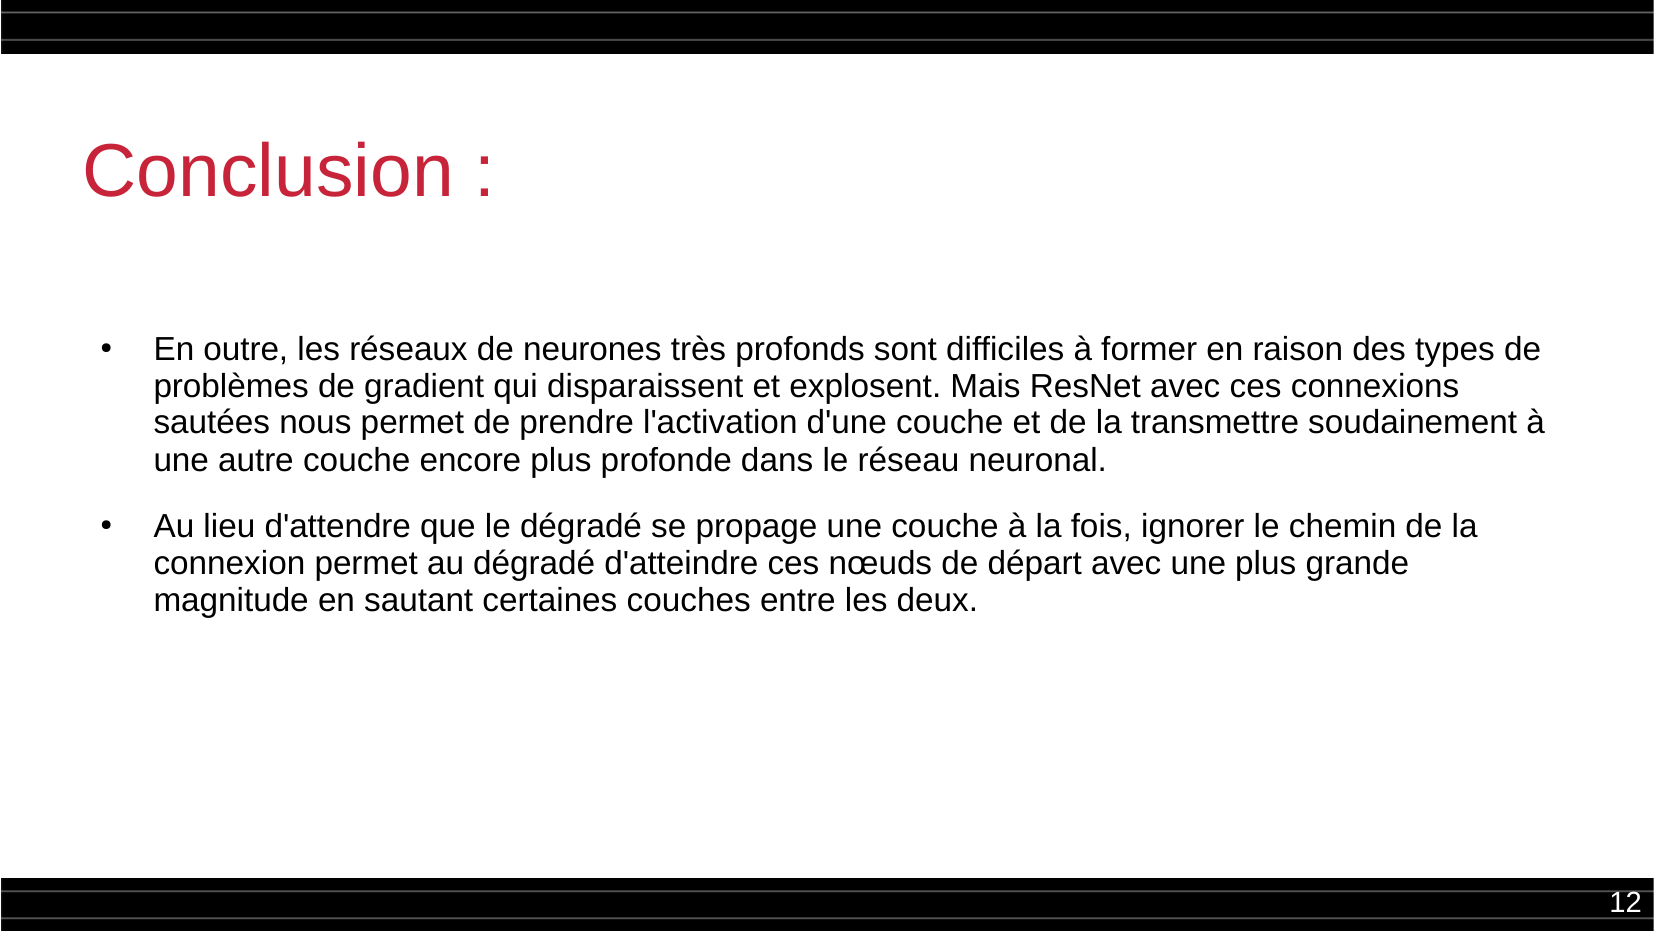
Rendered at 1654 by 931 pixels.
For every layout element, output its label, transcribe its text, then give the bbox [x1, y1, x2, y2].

title Conclusion : [82, 92, 1571, 249]
picture [1, 878, 1654, 931]
list En outre, les réseaux de neurones très profonds sont difficiles à former en raison des types de problèmes de gradient qui disparaissent et explosent. Mais ResNet avec ces connexions sautées nous permet de prendre l'activation d'une couche et de la transmettre soudainement à une autre couche encore plus profonde dans le réseau neuronal. Au lieu d'attendre que le dégradé se propage une couche à la fois, ignorer le chemin de la connexion permet au dégradé d'atteindre ces nœuds de départ avec une plus grande magnitude en sautant certaines couches entre les deux. [82, 330, 1571, 816]
picture [1, 0, 1654, 54]
